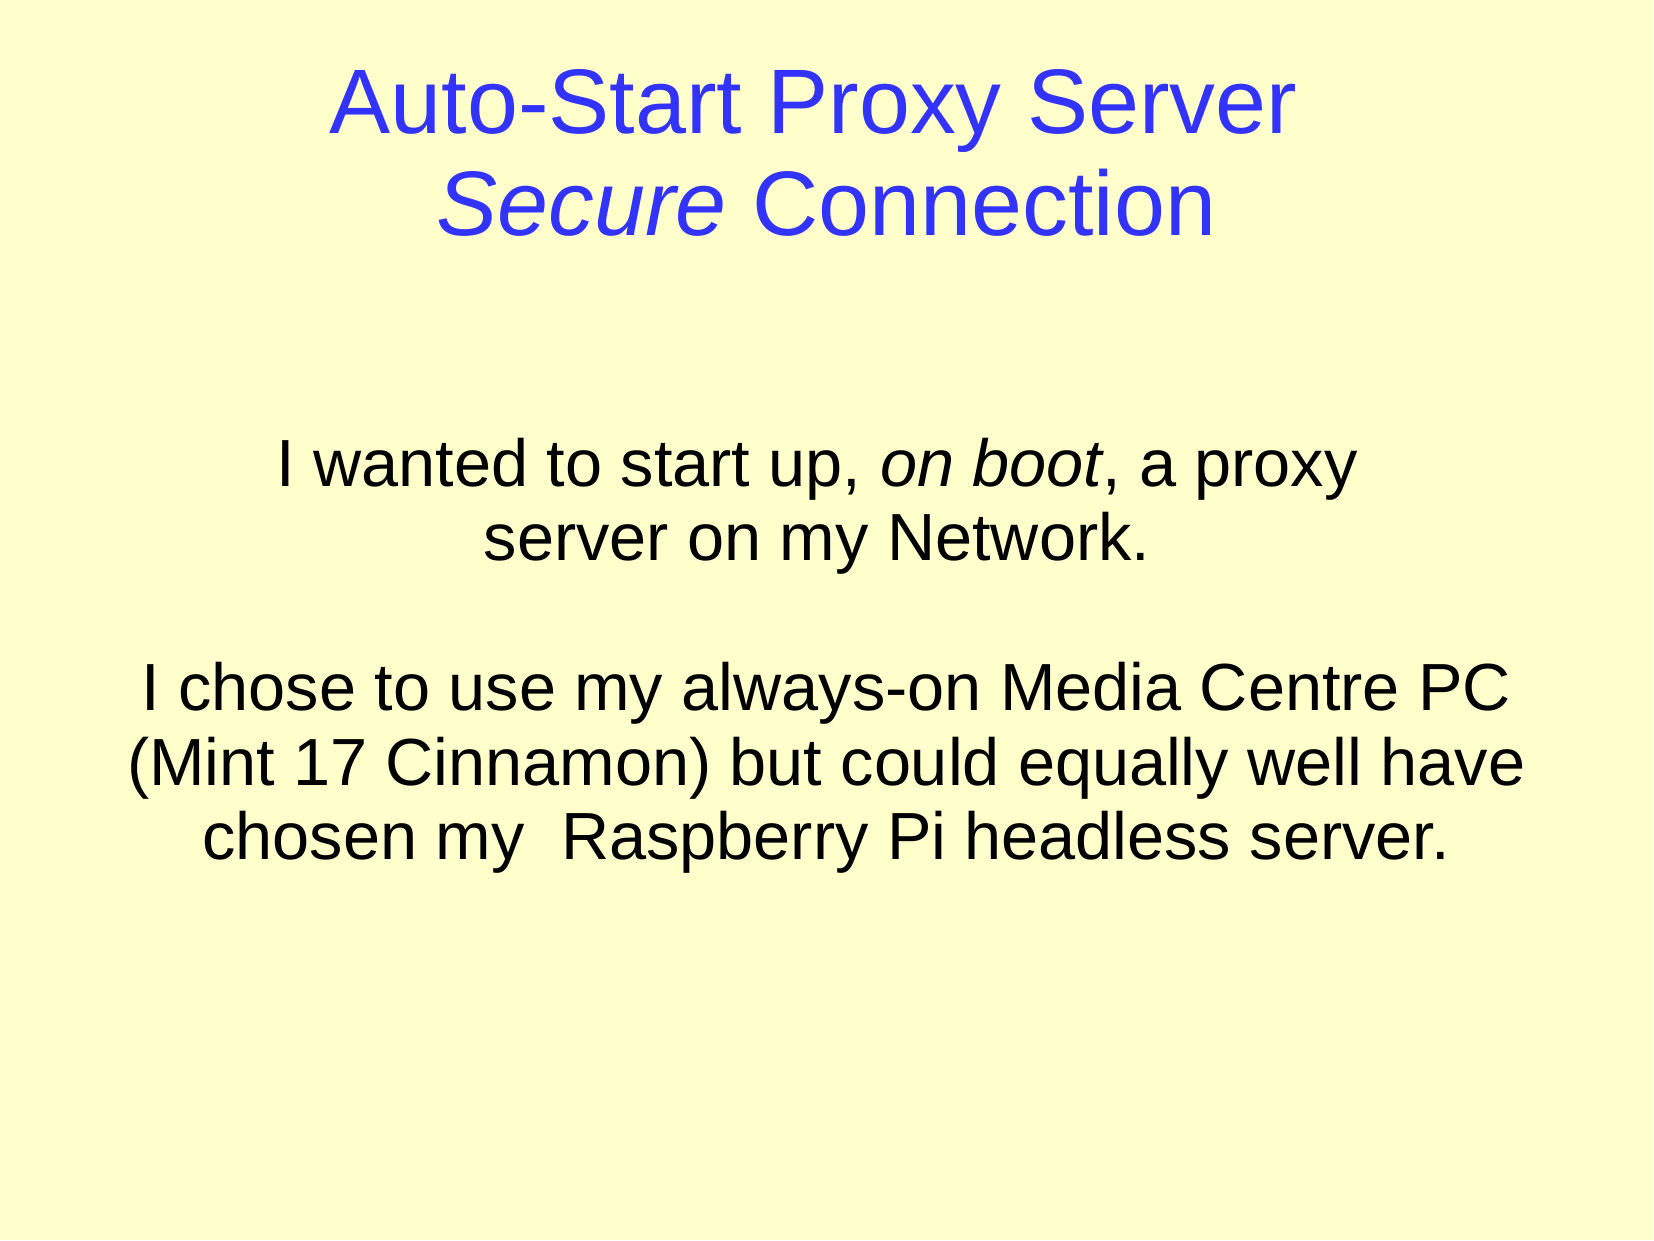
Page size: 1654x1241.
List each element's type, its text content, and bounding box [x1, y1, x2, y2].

title Auto-Start Proxy Server Secure Connection [82, 49, 1571, 257]
subtitle I wanted to start up, on boot, a proxy server on my Network. I chose to use my always-on Media Centre PC (Mint 17 Cinnamon) but could equally well have chosen my Raspberry Pi headless server. [82, 290, 1571, 1010]
